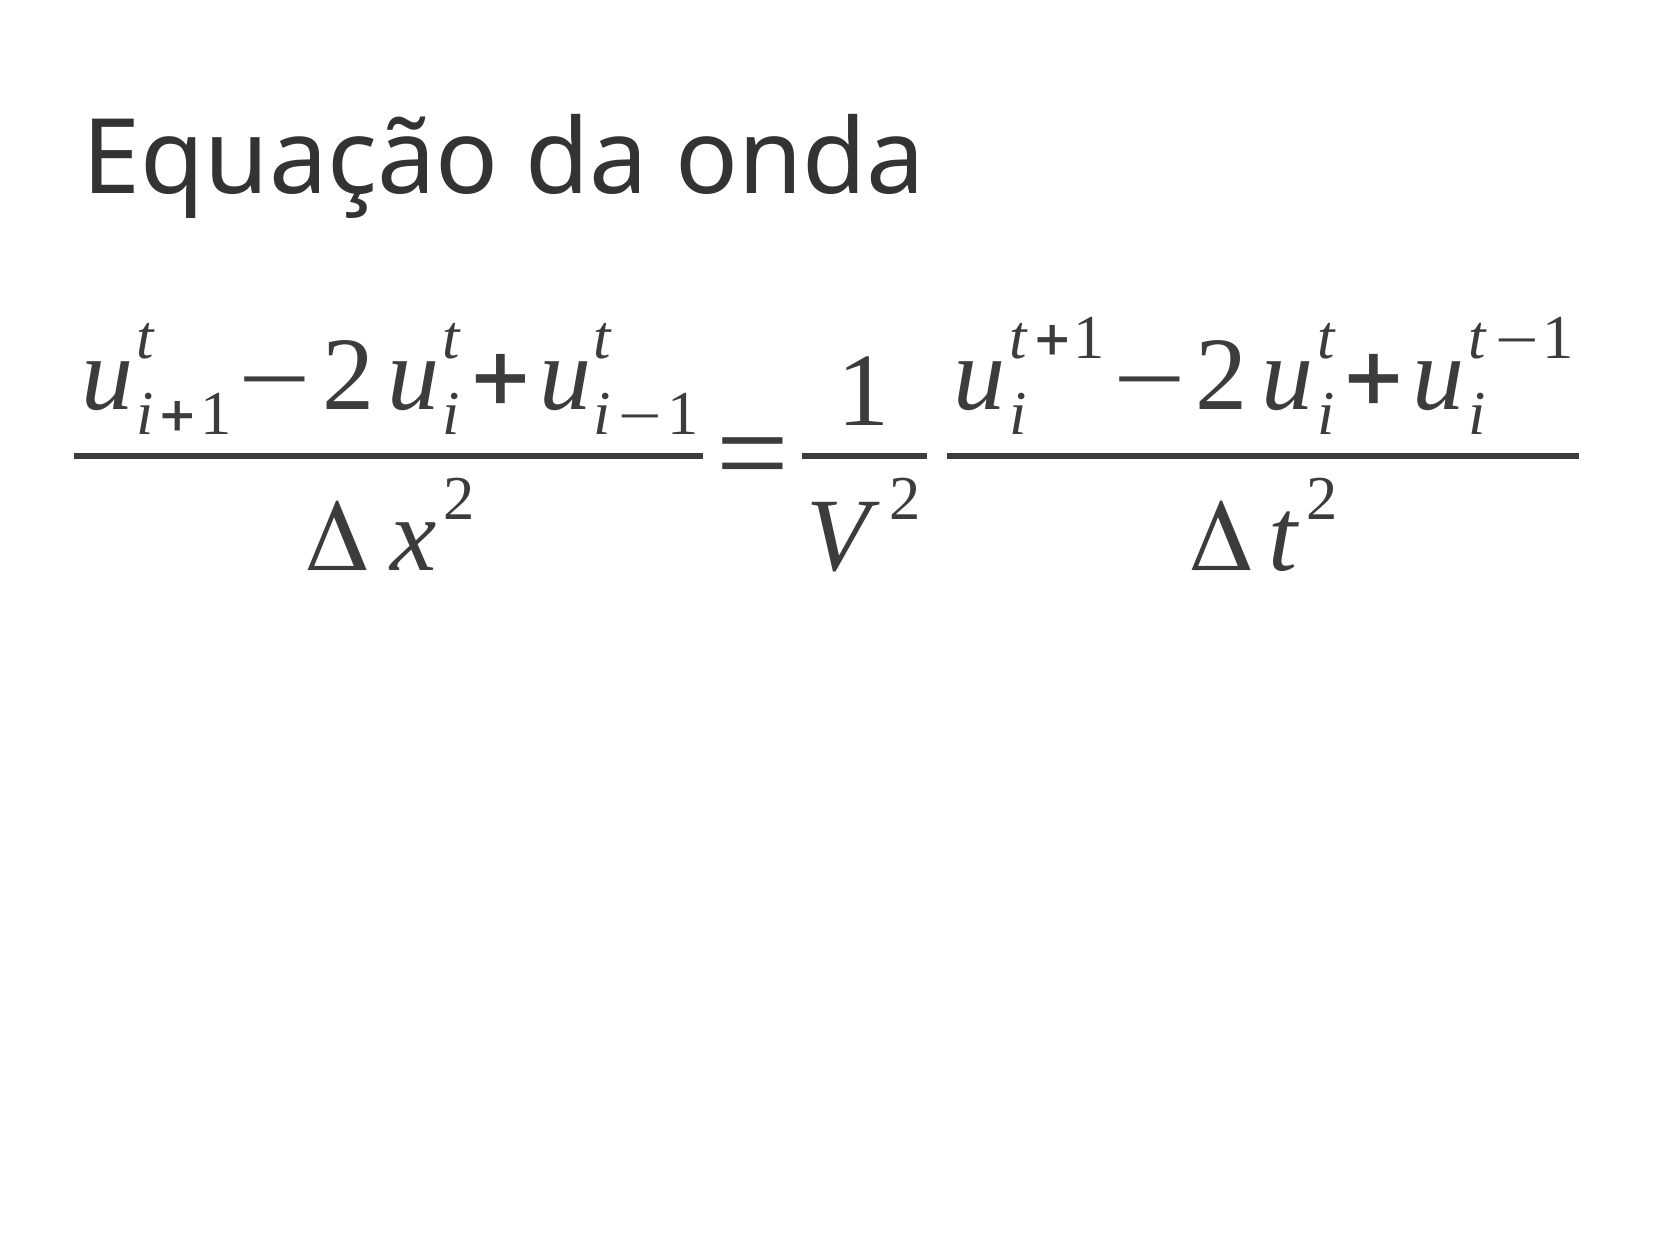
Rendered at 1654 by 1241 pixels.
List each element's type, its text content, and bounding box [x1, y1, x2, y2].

title Equação da onda [82, 49, 1571, 257]
chart [62, 301, 1591, 594]
